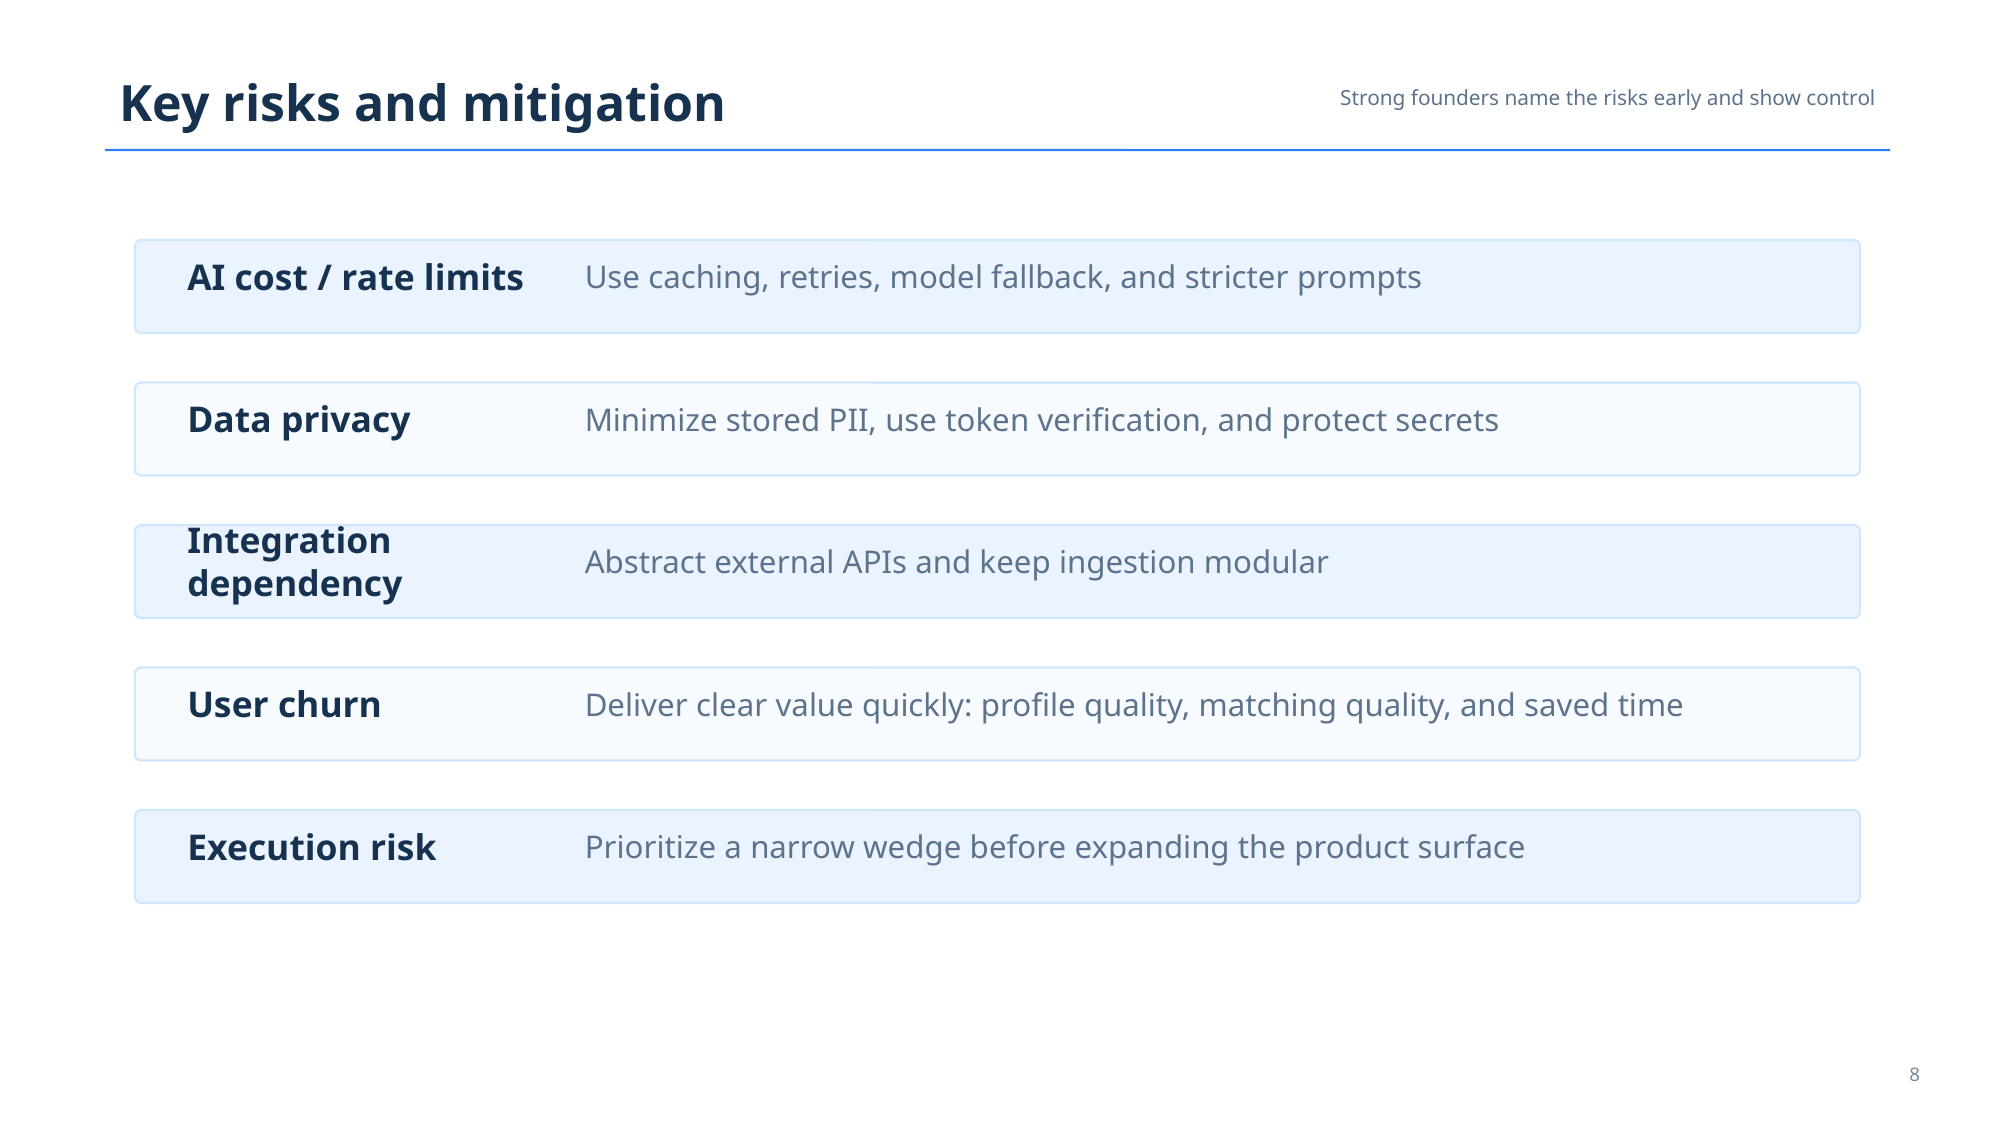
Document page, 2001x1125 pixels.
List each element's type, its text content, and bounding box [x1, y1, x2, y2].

text_box Integration dependency [172, 545, 563, 576]
text_box Execution risk [172, 830, 563, 861]
text_box Minimize stored PII, use token verification, and protect secrets [569, 403, 1770, 434]
text_box [134, 667, 1860, 761]
text_box 8 [1889, 1058, 1935, 1089]
text_box Abstract external APIs and keep ingestion modular [569, 545, 1770, 576]
text_box [134, 524, 1860, 619]
text_box [134, 239, 1860, 334]
text_box Use caching, retries, model fallback, and stricter prompts [569, 260, 1770, 291]
text_box Data privacy [172, 403, 563, 434]
text_box Deliver clear value quickly: profile quality, matching quality, and saved time [569, 688, 1770, 719]
text_box User churn [172, 688, 563, 719]
text_box AI cost / rate limits [172, 260, 563, 291]
text_box [134, 382, 1860, 476]
text_box [134, 809, 1860, 904]
text_box Strong founders name the risks early and show control [1184, 74, 1890, 120]
text_box Key risks and mitigation [104, 67, 1125, 135]
text_box Prioritize a narrow wedge before expanding the product surface [569, 830, 1770, 861]
